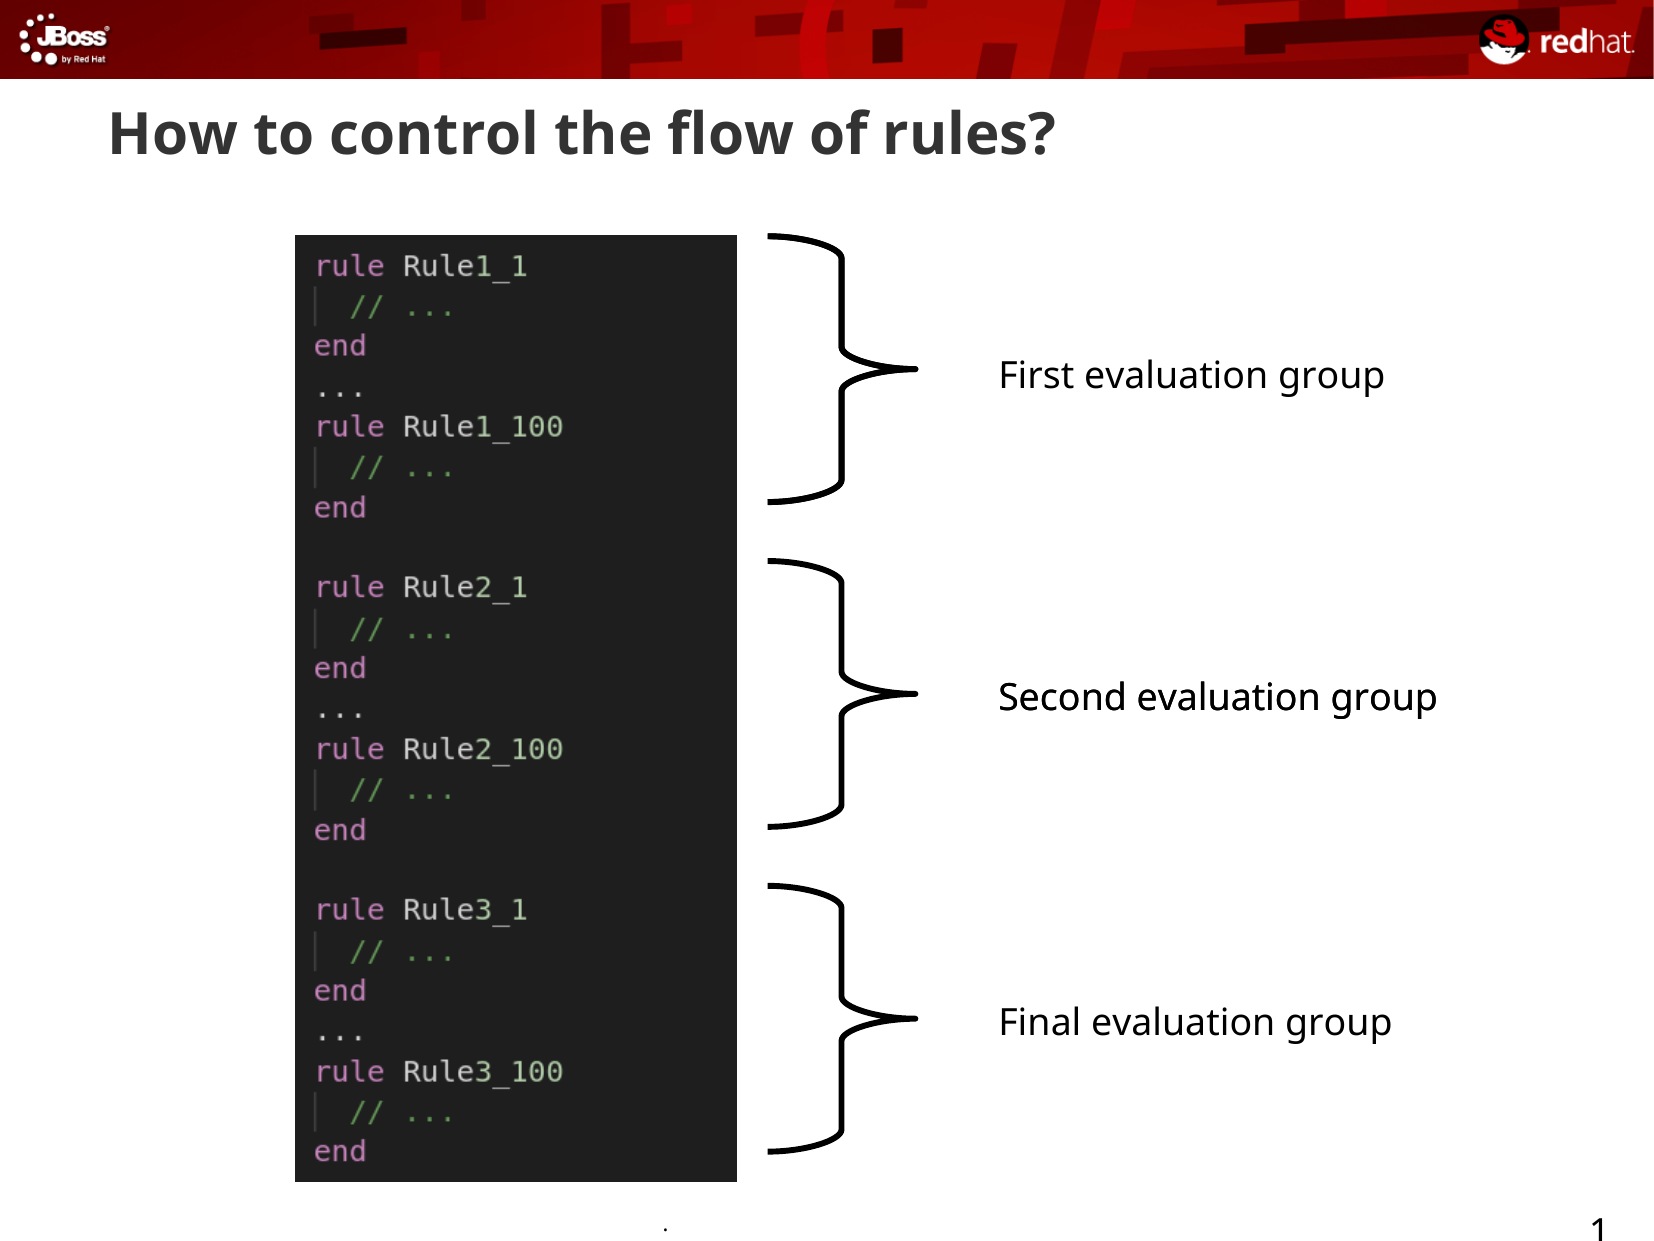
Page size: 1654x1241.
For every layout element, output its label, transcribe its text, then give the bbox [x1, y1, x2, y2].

text_box Final evaluation group [974, 971, 1536, 1063]
text_box First evaluation group [974, 324, 1477, 417]
picture [0, 0, 1654, 79]
title How to control the flow of rules? [107, 70, 1329, 193]
text_box Second evaluation group [974, 646, 1536, 739]
picture [295, 235, 737, 1182]
